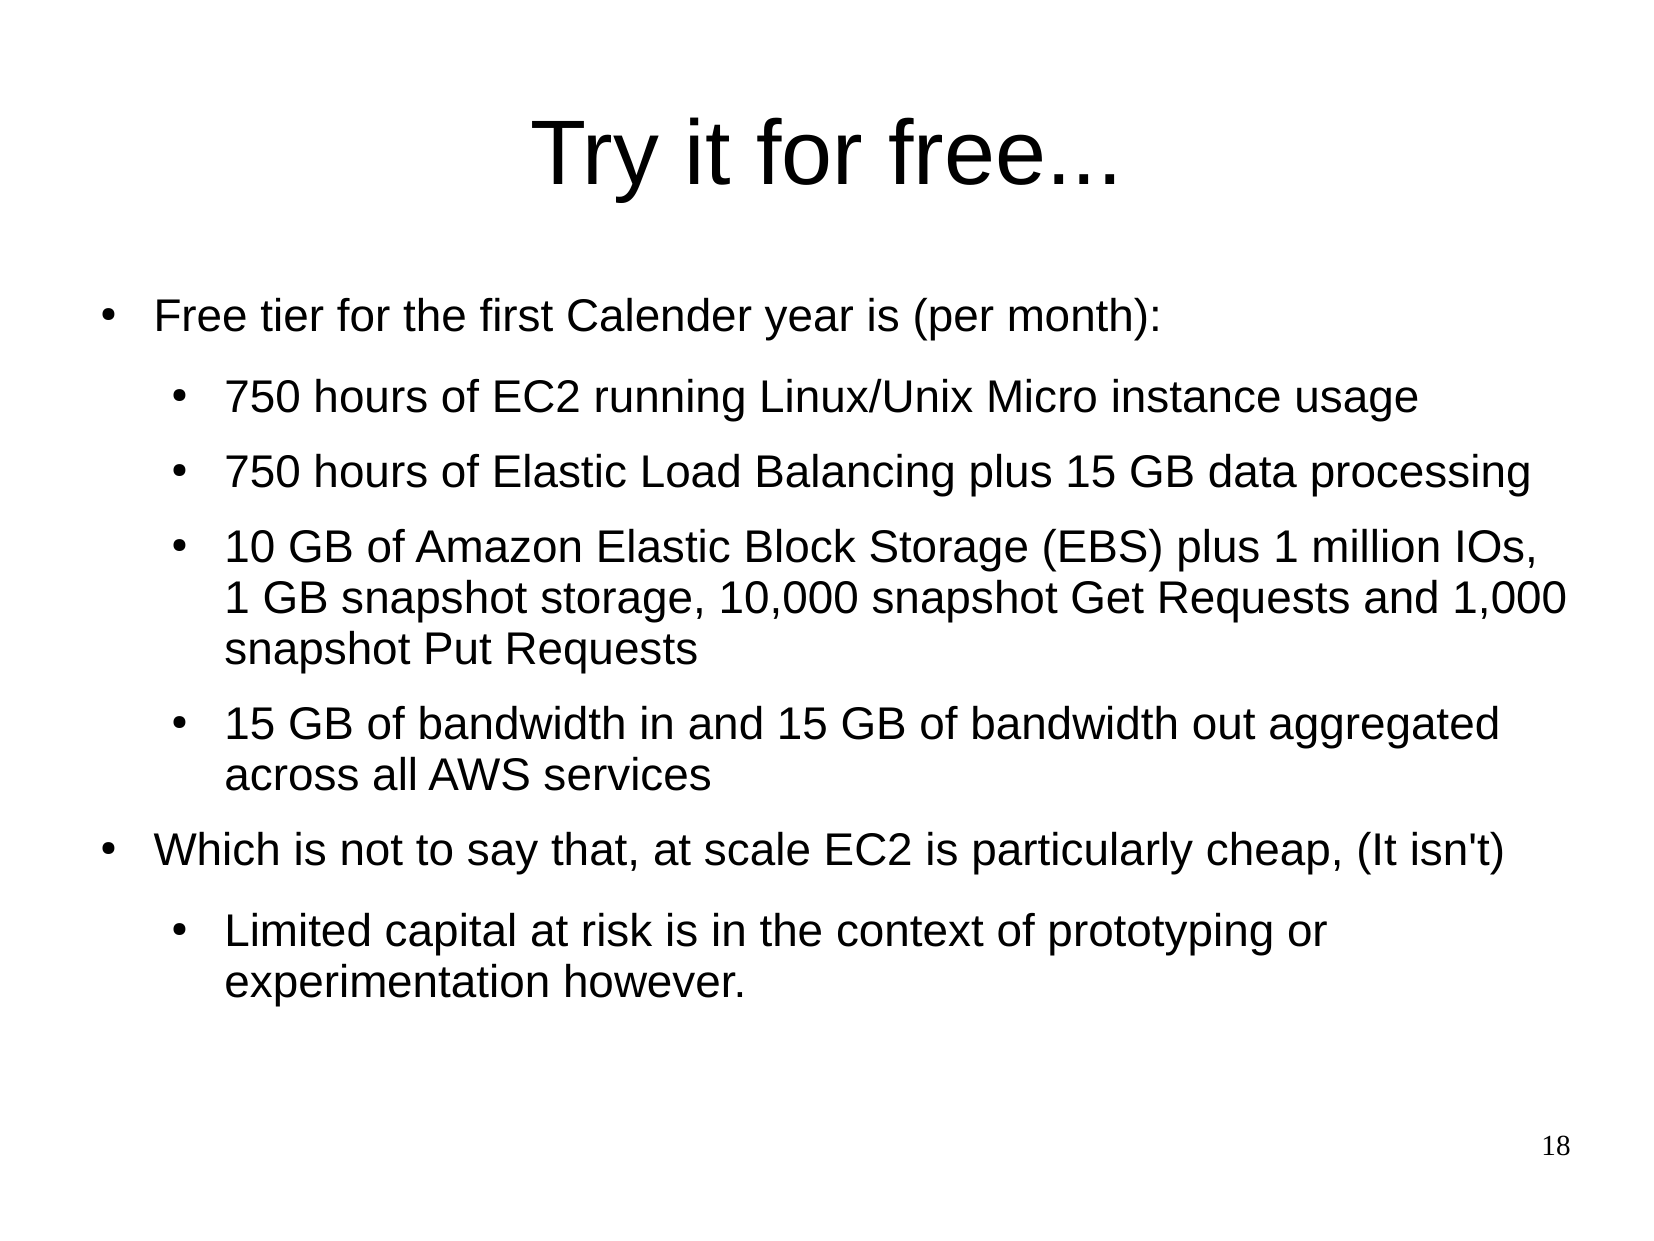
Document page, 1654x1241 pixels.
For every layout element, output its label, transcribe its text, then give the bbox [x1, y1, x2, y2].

title Try it for free... [82, 49, 1571, 257]
list Free tier for the first Calender year is (per month): 750 hours of EC2 running Linux/Unix Micro instance usage 750 hours of Elastic Load Balancing plus 15 GB data processing 10 GB of Amazon Elastic Block Storage (EBS) plus 1 million IOs, 1 GB snapshot storage, 10,000 snapshot Get Requests and 1,000 snapshot Put Requests 15 GB of bandwidth in and 15 GB of bandwidth out aggregated across all AWS services Which is not to say that, at scale EC2 is particularly cheap, (It isn't) Limited capital at risk is in the context of prototyping or experimentation however. [82, 290, 1571, 1109]
